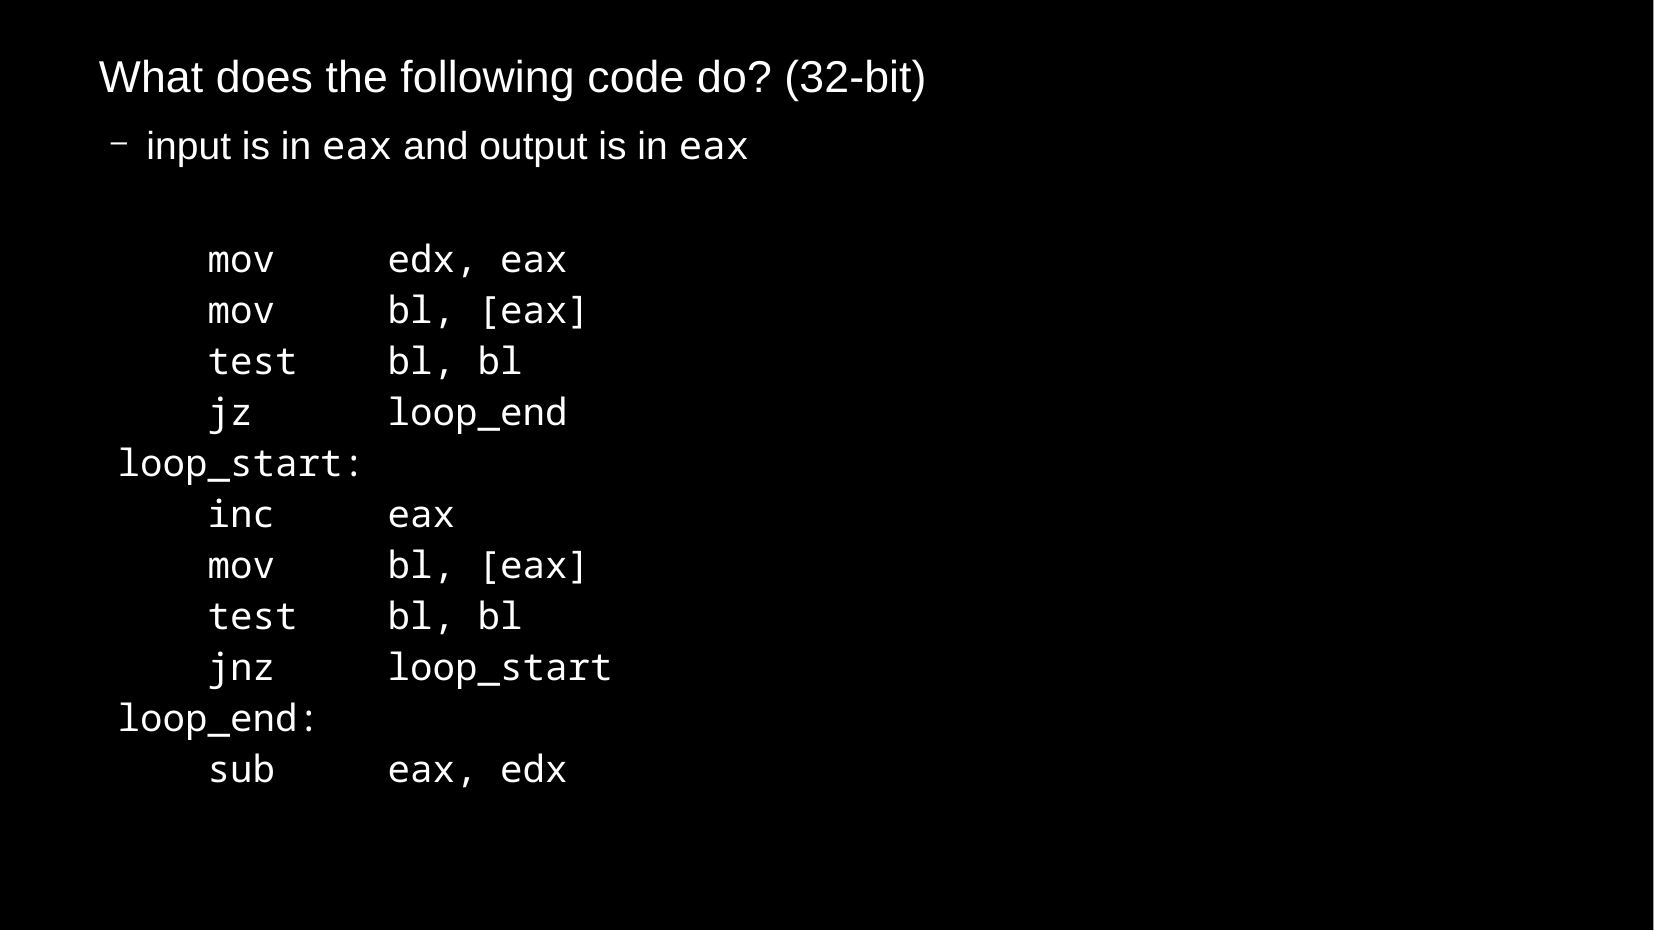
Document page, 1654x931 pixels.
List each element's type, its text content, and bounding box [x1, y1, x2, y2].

list What does the following code do? (32-bit) input is in eax and output is in eax [51, 52, 1540, 173]
text_box mov edx, eax mov bl, [eax] test bl, bl jz loop_end loop_start: inc eax mov bl, [eax] test bl, bl jnz loop_start loop_end: sub eax, edx [102, 225, 666, 691]
